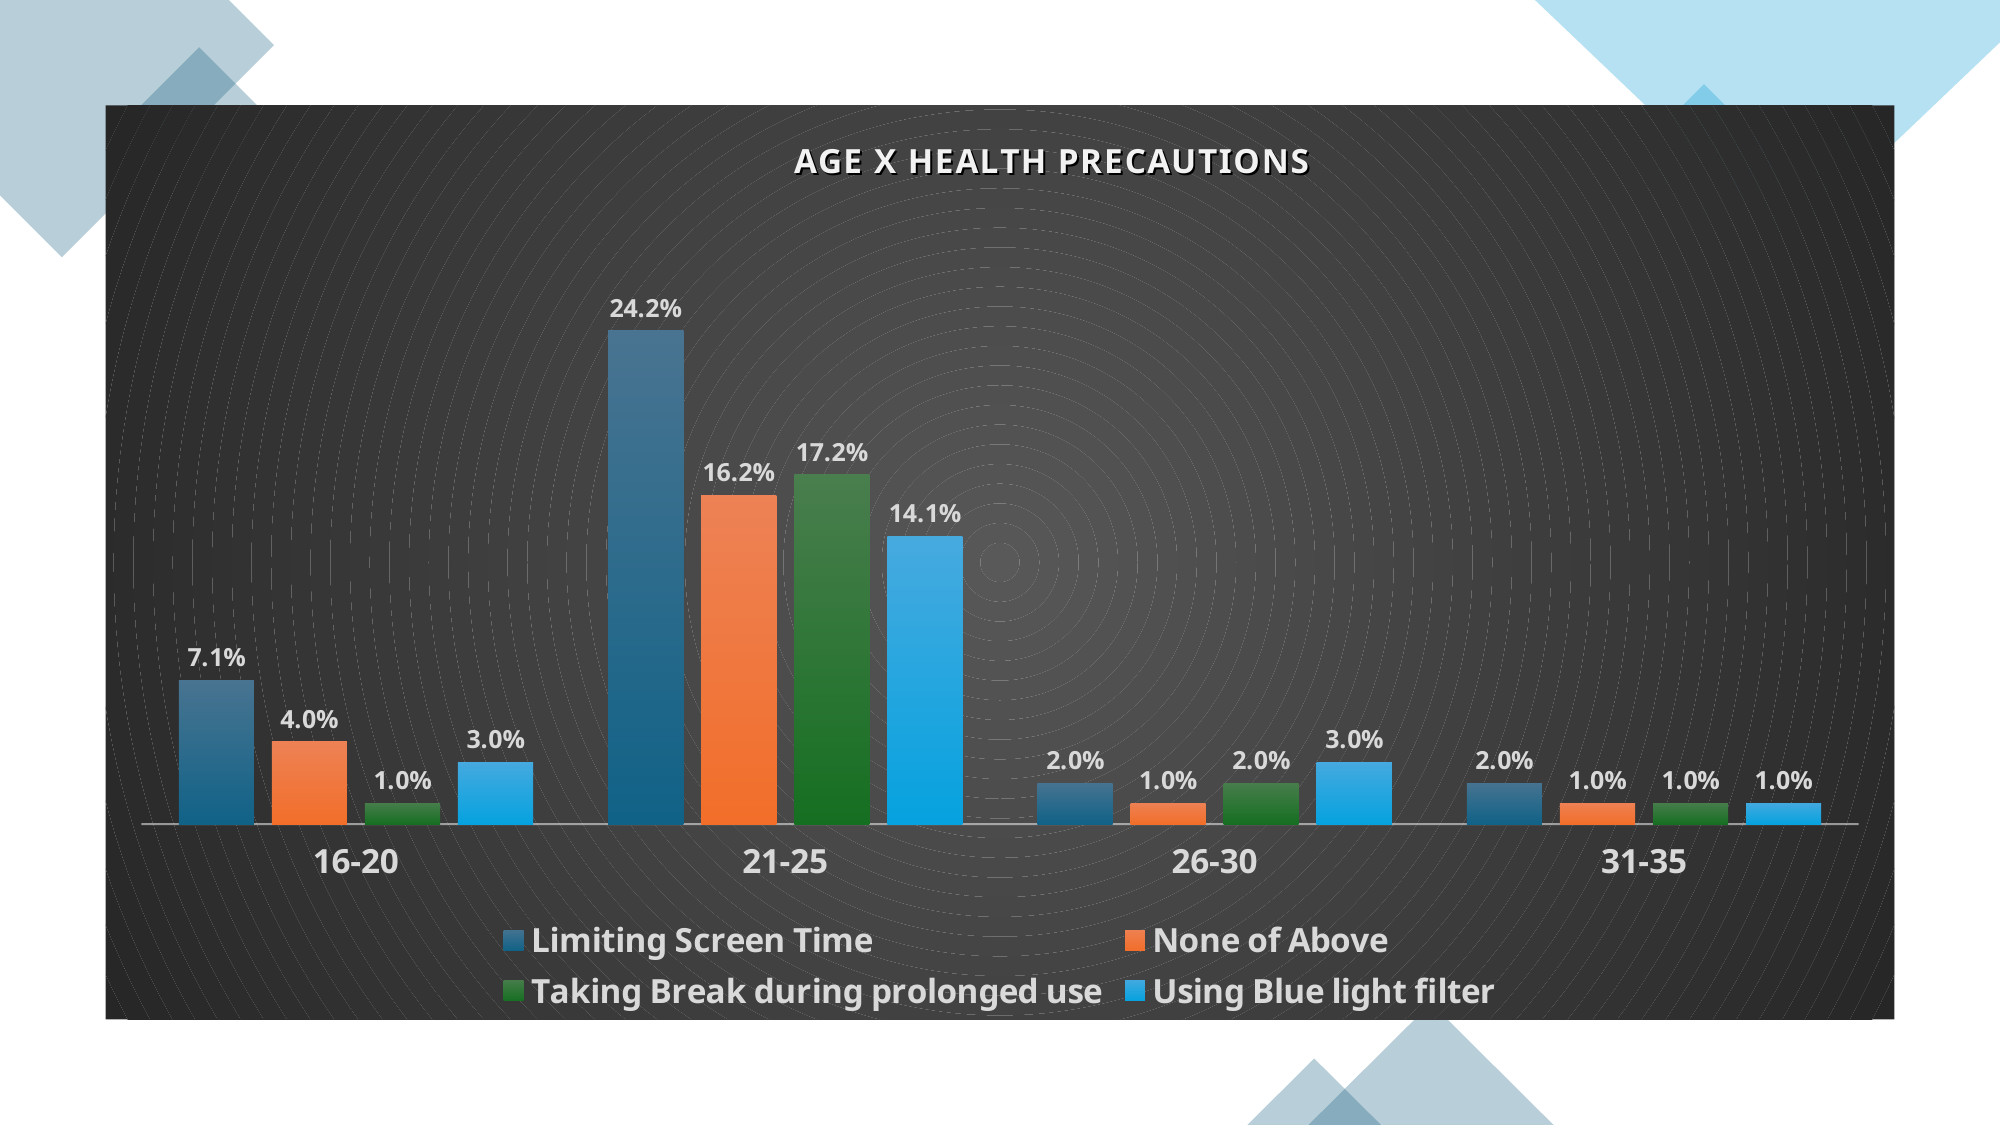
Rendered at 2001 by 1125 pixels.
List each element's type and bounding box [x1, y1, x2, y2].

chart [105, 105, 1895, 1020]
text_box [0, 0, 2000, 1125]
